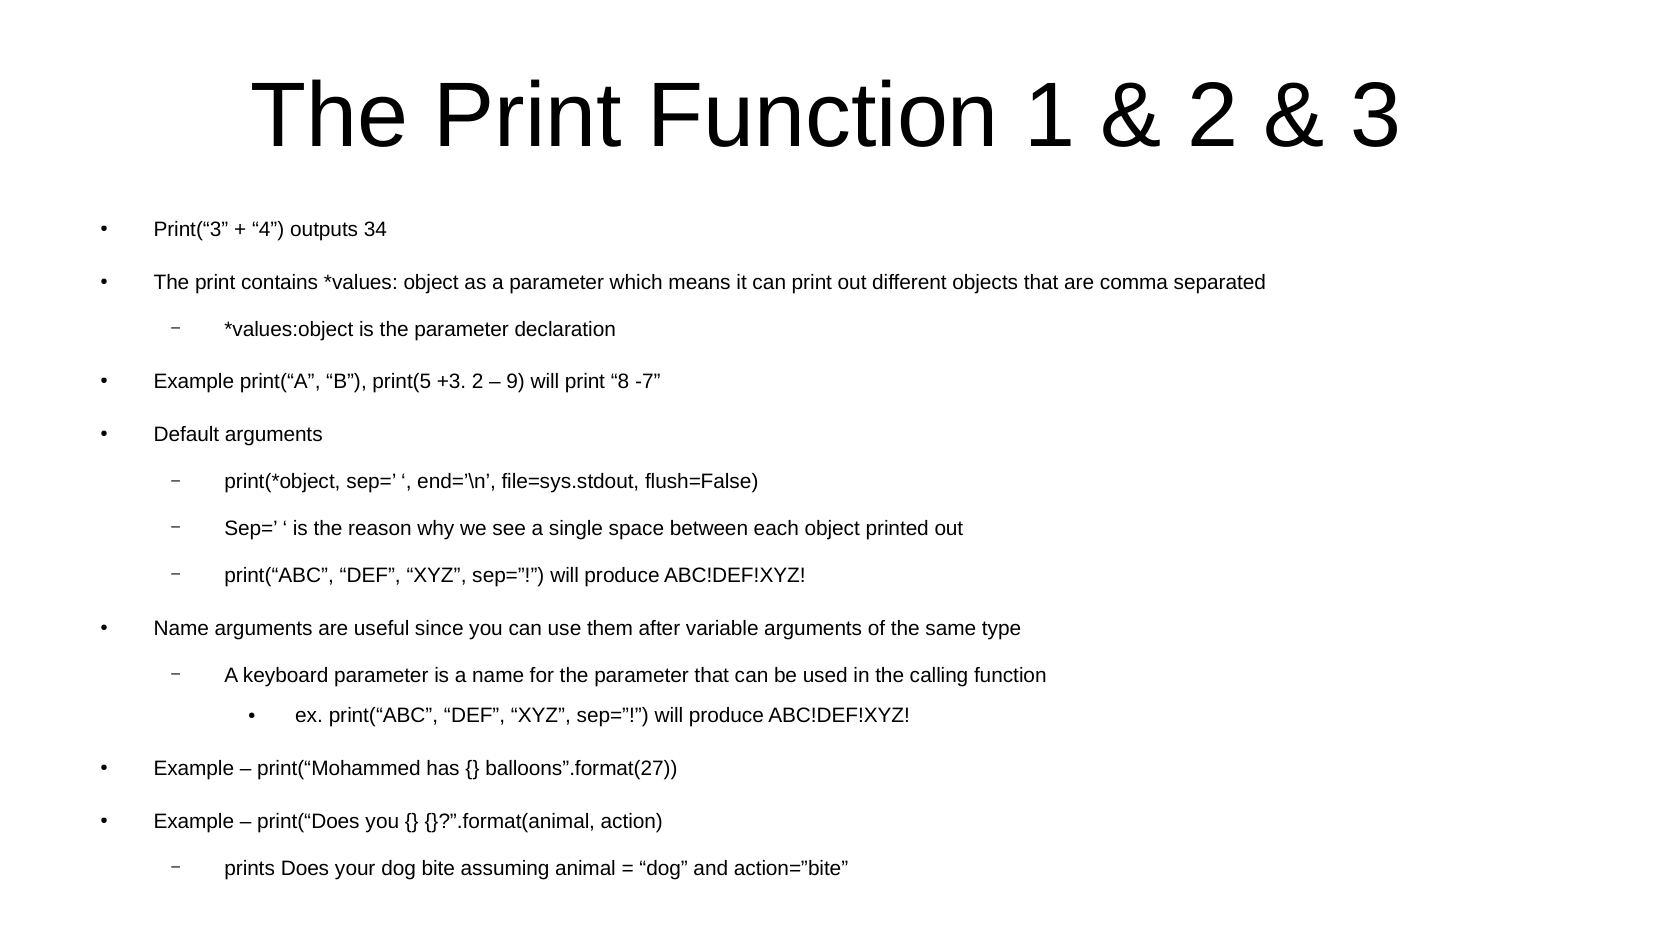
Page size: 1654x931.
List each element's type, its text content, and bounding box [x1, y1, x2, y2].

title The Print Function 1 & 2 & 3 [82, 37, 1571, 193]
list Print(“3” + “4”) outputs 34 The print contains *values: object as a parameter which means it can print out different objects that are comma separated *values:object is the parameter declaration Example print(“A”, “B”), print(5 +3. 2 – 9) will print “8 -7” Default arguments print(*object, sep=’ ‘, end=’\n’, file=sys.stdout, flush=False) Sep=’ ‘ is the reason why we see a single space between each object printed out print(“ABC”, “DEF”, “XYZ”, sep=”!”) will produce ABC!DEF!XYZ! Name arguments are useful since you can use them after variable arguments of the same type A keyboard parameter is a name for the parameter that can be used in the calling function ex. print(“ABC”, “DEF”, “XYZ”, sep=”!”) will produce ABC!DEF!XYZ! Example – print(“Mohammed has {} balloons”.format(27)) Example – print(“Does you {} {}?”.format(animal, action) prints Does your dog bite assuming animal = “dog” and action=”bite” [82, 217, 1576, 901]
